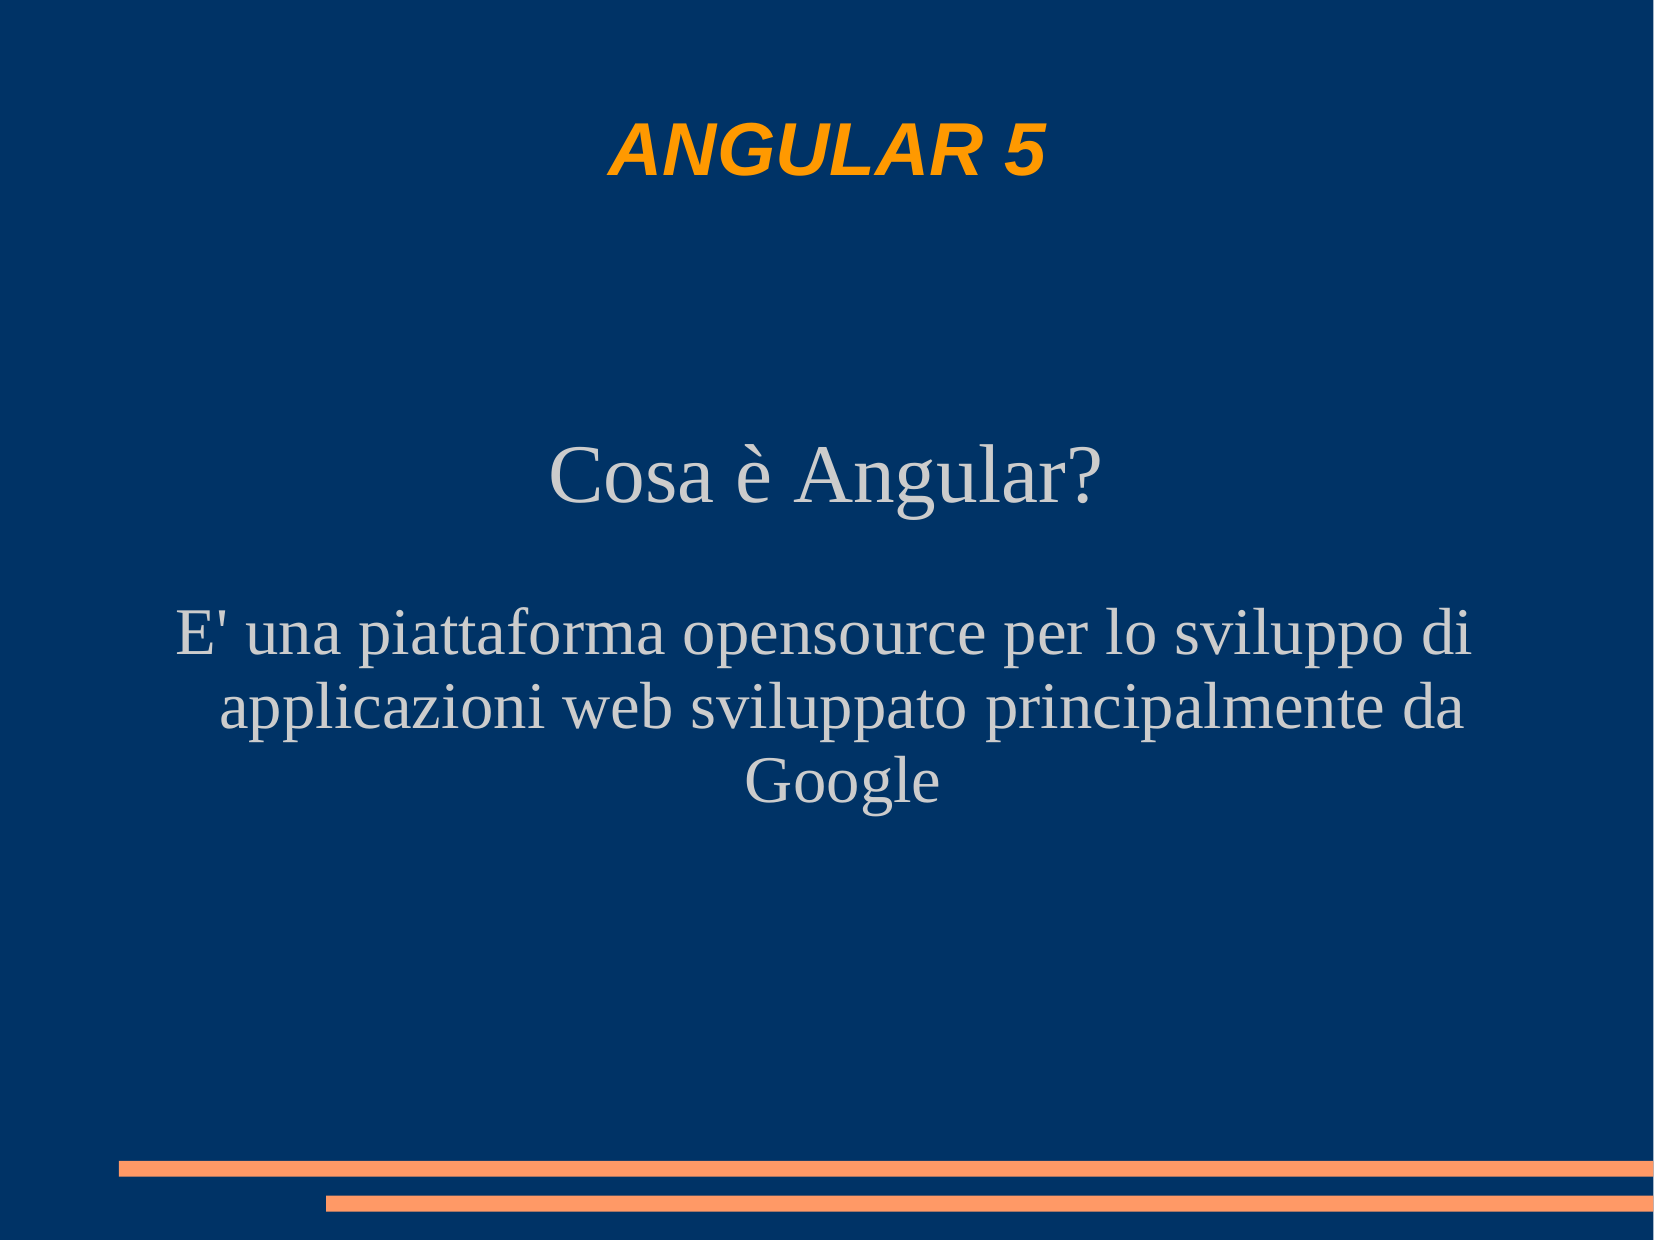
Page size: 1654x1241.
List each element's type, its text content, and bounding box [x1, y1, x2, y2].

title ANGULAR 5 [121, 46, 1534, 217]
subtitle Cosa è Angular? E' una piattaforma opensource per lo sviluppo di applicazioni web sviluppato principalmente da Google [106, 217, 1546, 1028]
